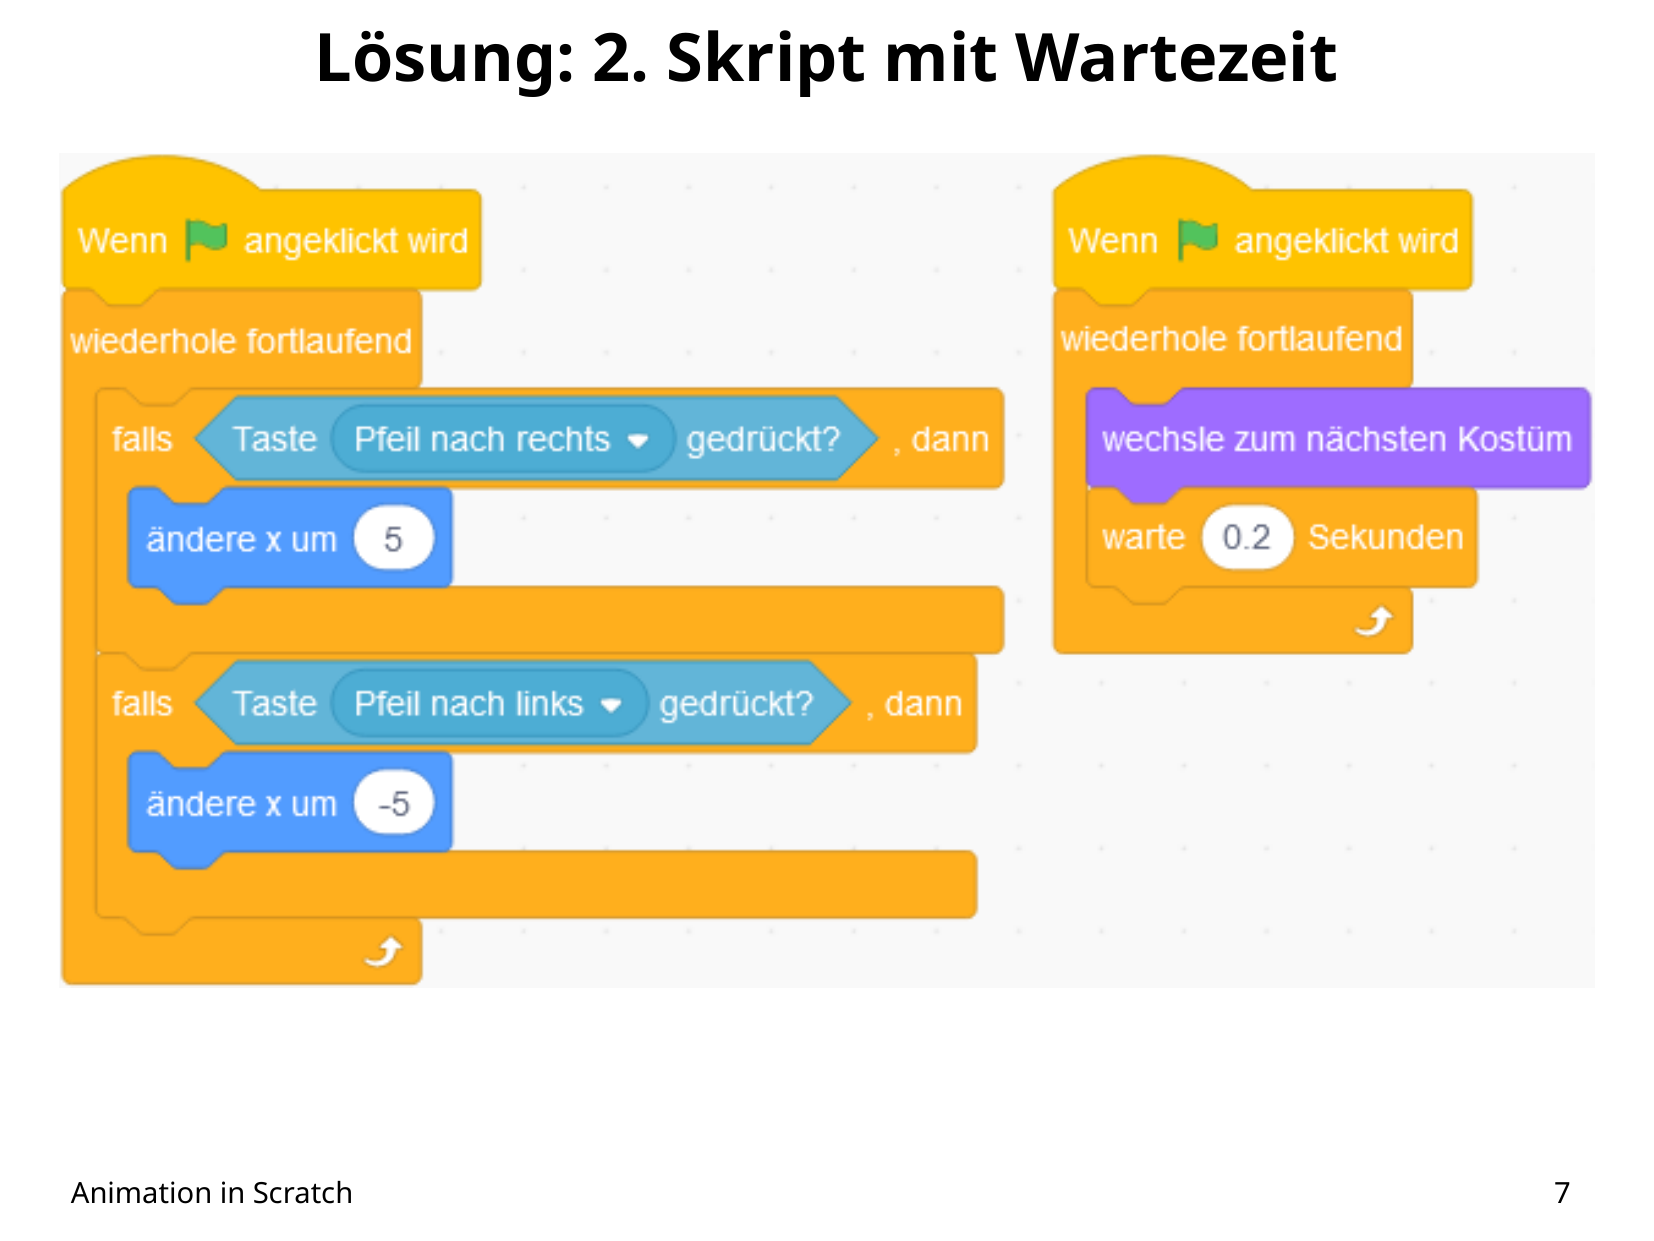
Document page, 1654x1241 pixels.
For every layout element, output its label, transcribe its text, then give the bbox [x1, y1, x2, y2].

picture [59, 153, 1595, 988]
title Lösung: 2. Skript mit Wartezeit [0, 5, 1654, 107]
